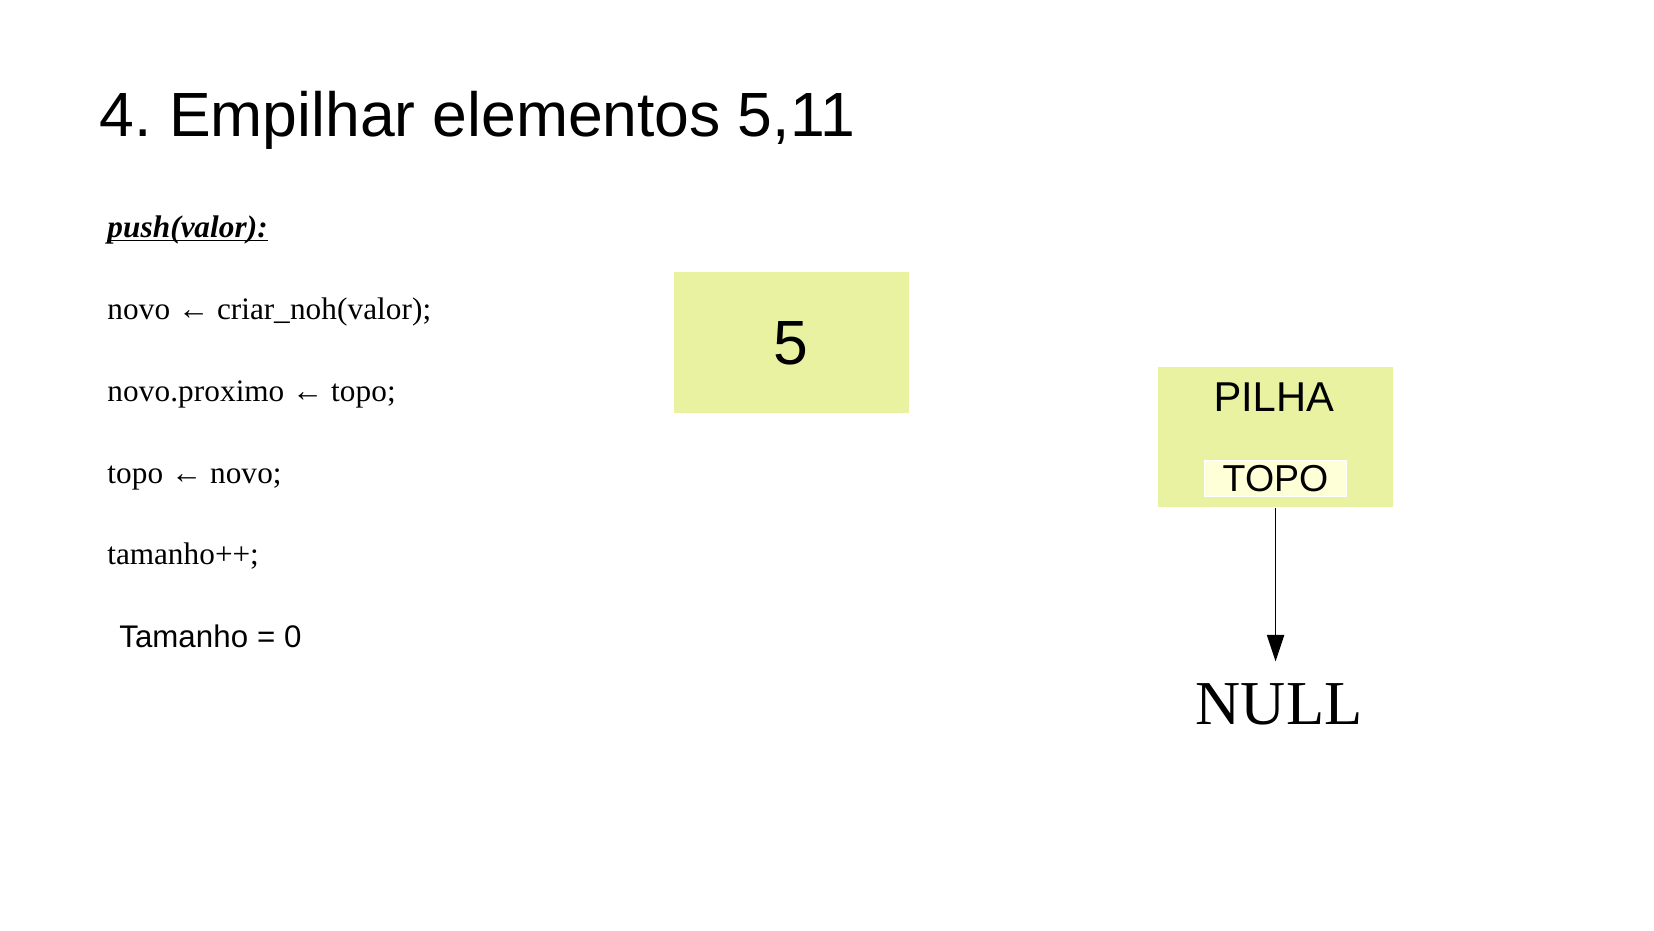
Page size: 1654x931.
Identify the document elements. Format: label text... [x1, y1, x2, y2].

text_box PILHA [1198, 366, 1353, 428]
text_box TOPO [1204, 460, 1347, 497]
text_box Tamanho = 0 [104, 611, 319, 662]
text_box push(valor): novo ← criar_noh(valor); novo.proximo ← topo; topo ← novo; tamanho++; [92, 199, 544, 579]
title 4. Empilhar elementos 5,11 [82, 37, 1571, 193]
text_box NULL [1181, 661, 1382, 743]
text_box 5 [673, 271, 910, 414]
text_box [1157, 366, 1394, 508]
